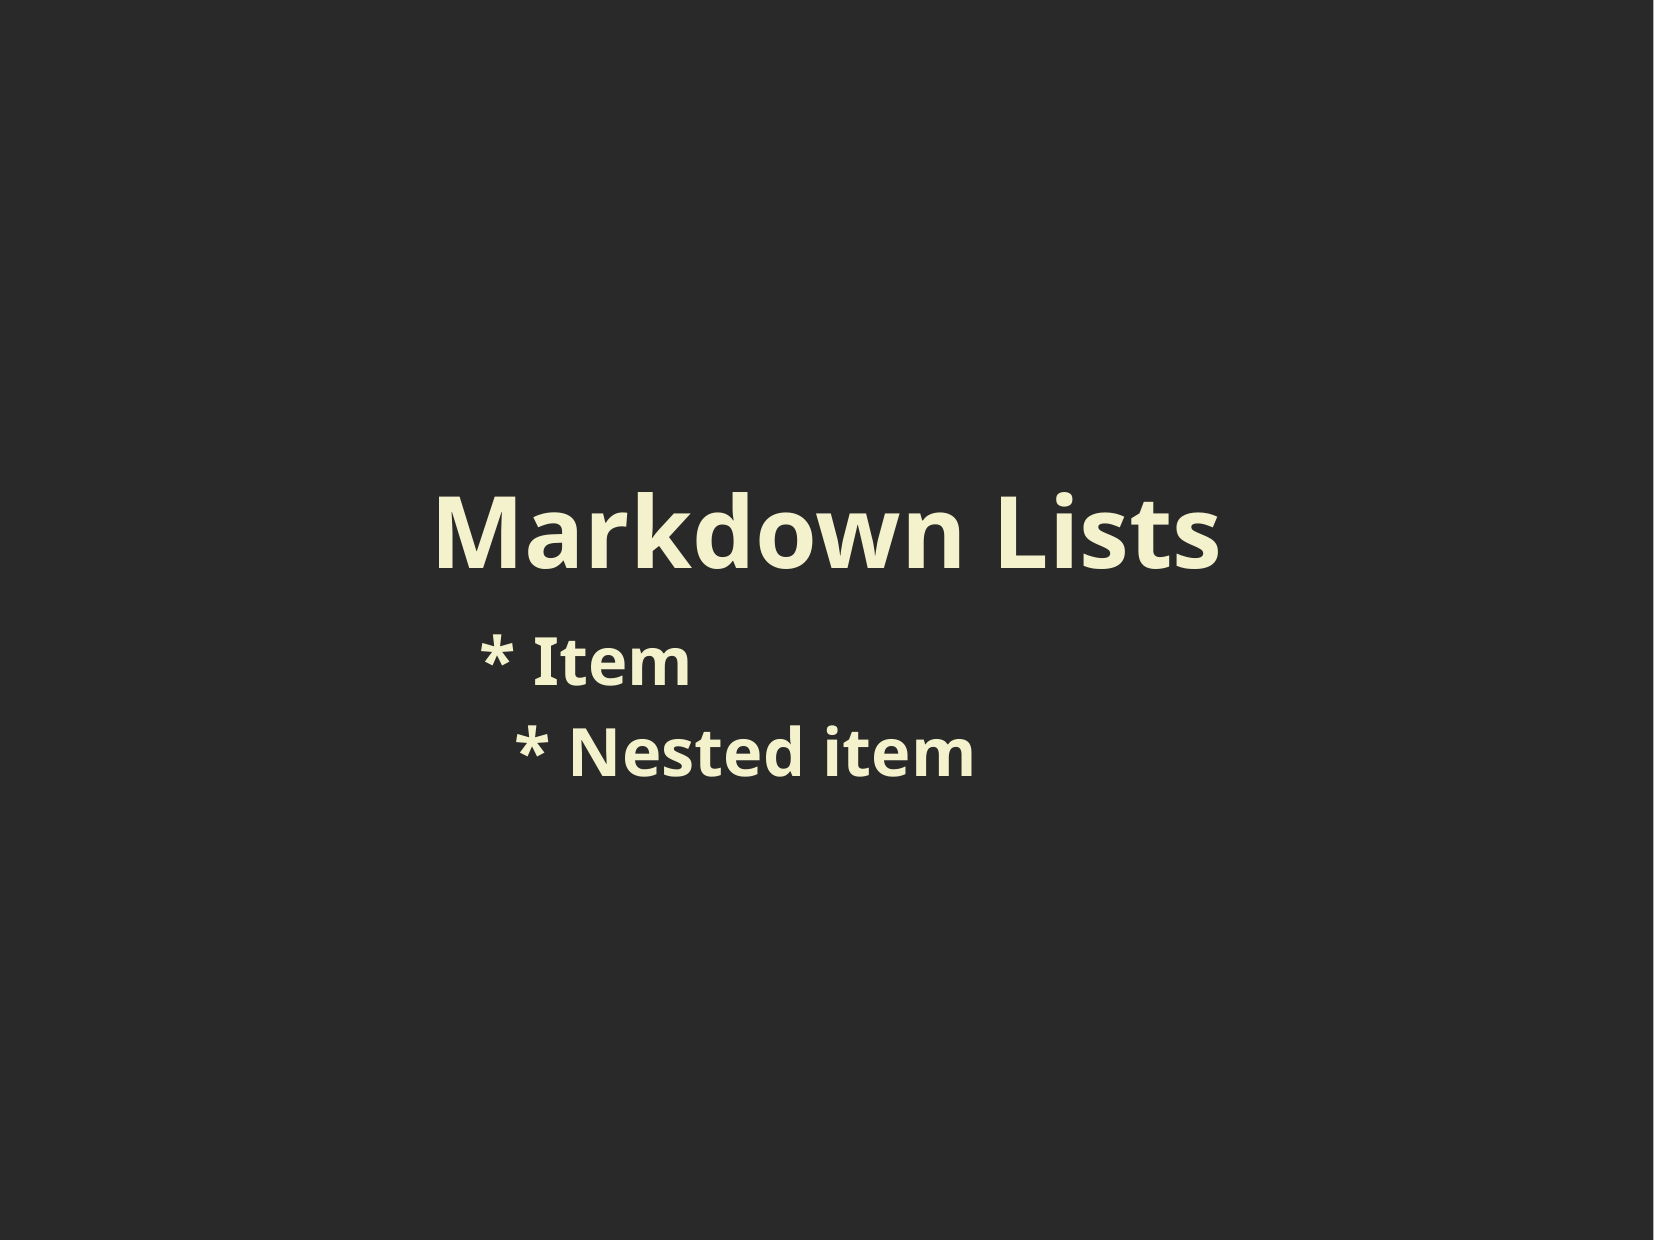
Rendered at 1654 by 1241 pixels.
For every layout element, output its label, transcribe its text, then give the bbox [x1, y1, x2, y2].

text_box * Item * Nested item [465, 606, 1306, 808]
subtitle Markdown Lists [82, 49, 1571, 1010]
